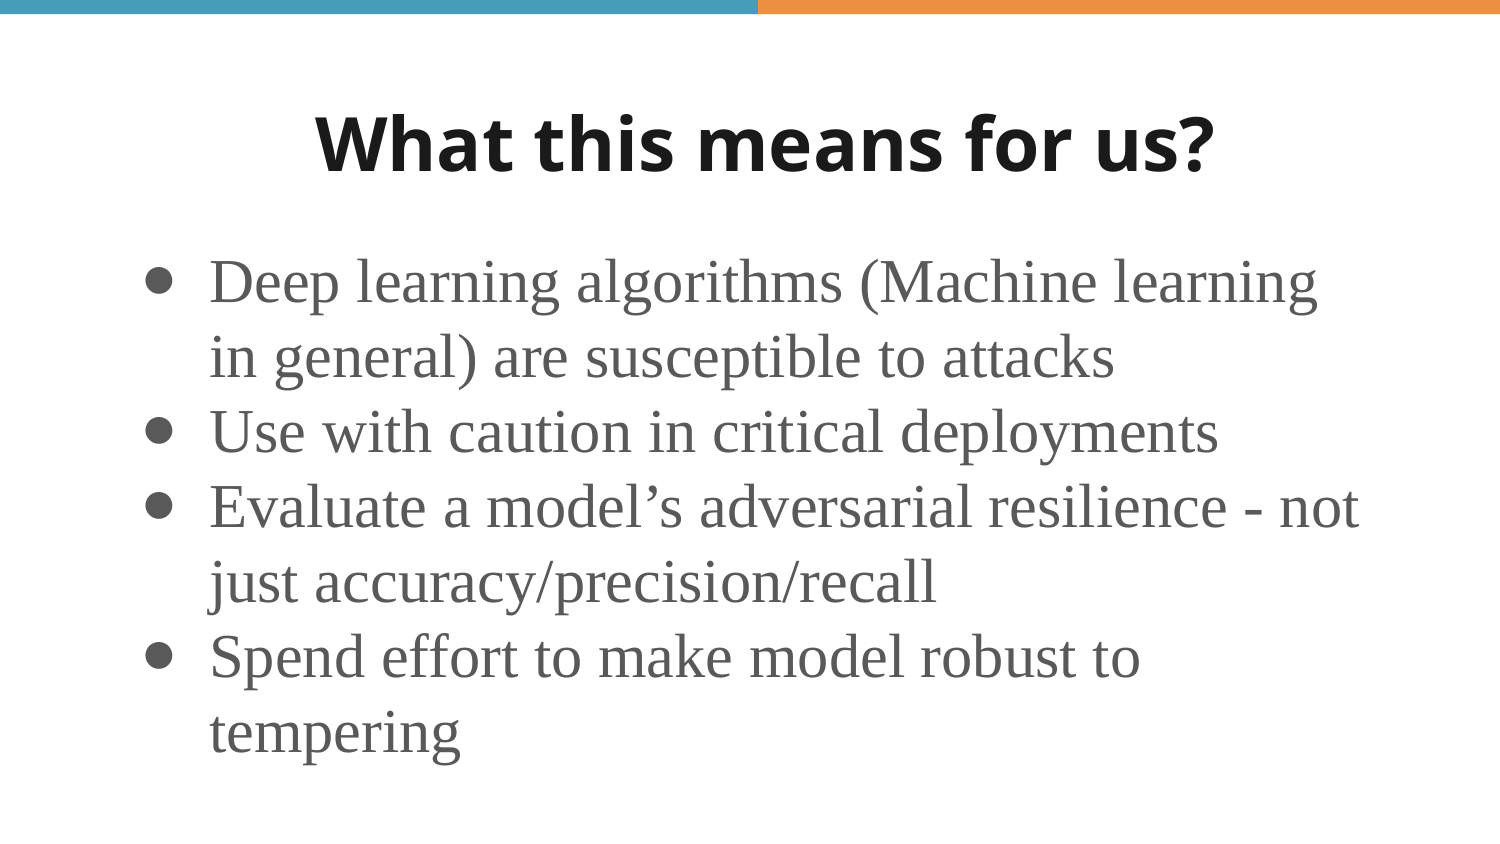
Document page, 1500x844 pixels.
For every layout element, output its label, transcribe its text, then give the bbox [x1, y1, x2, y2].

title What this means for us? [134, 81, 1397, 170]
list Deep learning algorithms (Machine learning in general) are susceptible to attacks Use with caution in critical deployments Evaluate a model’s adversarial resilience - not just accuracy/precision/recall Spend effort to make model robust to tempering [119, 225, 1381, 596]
